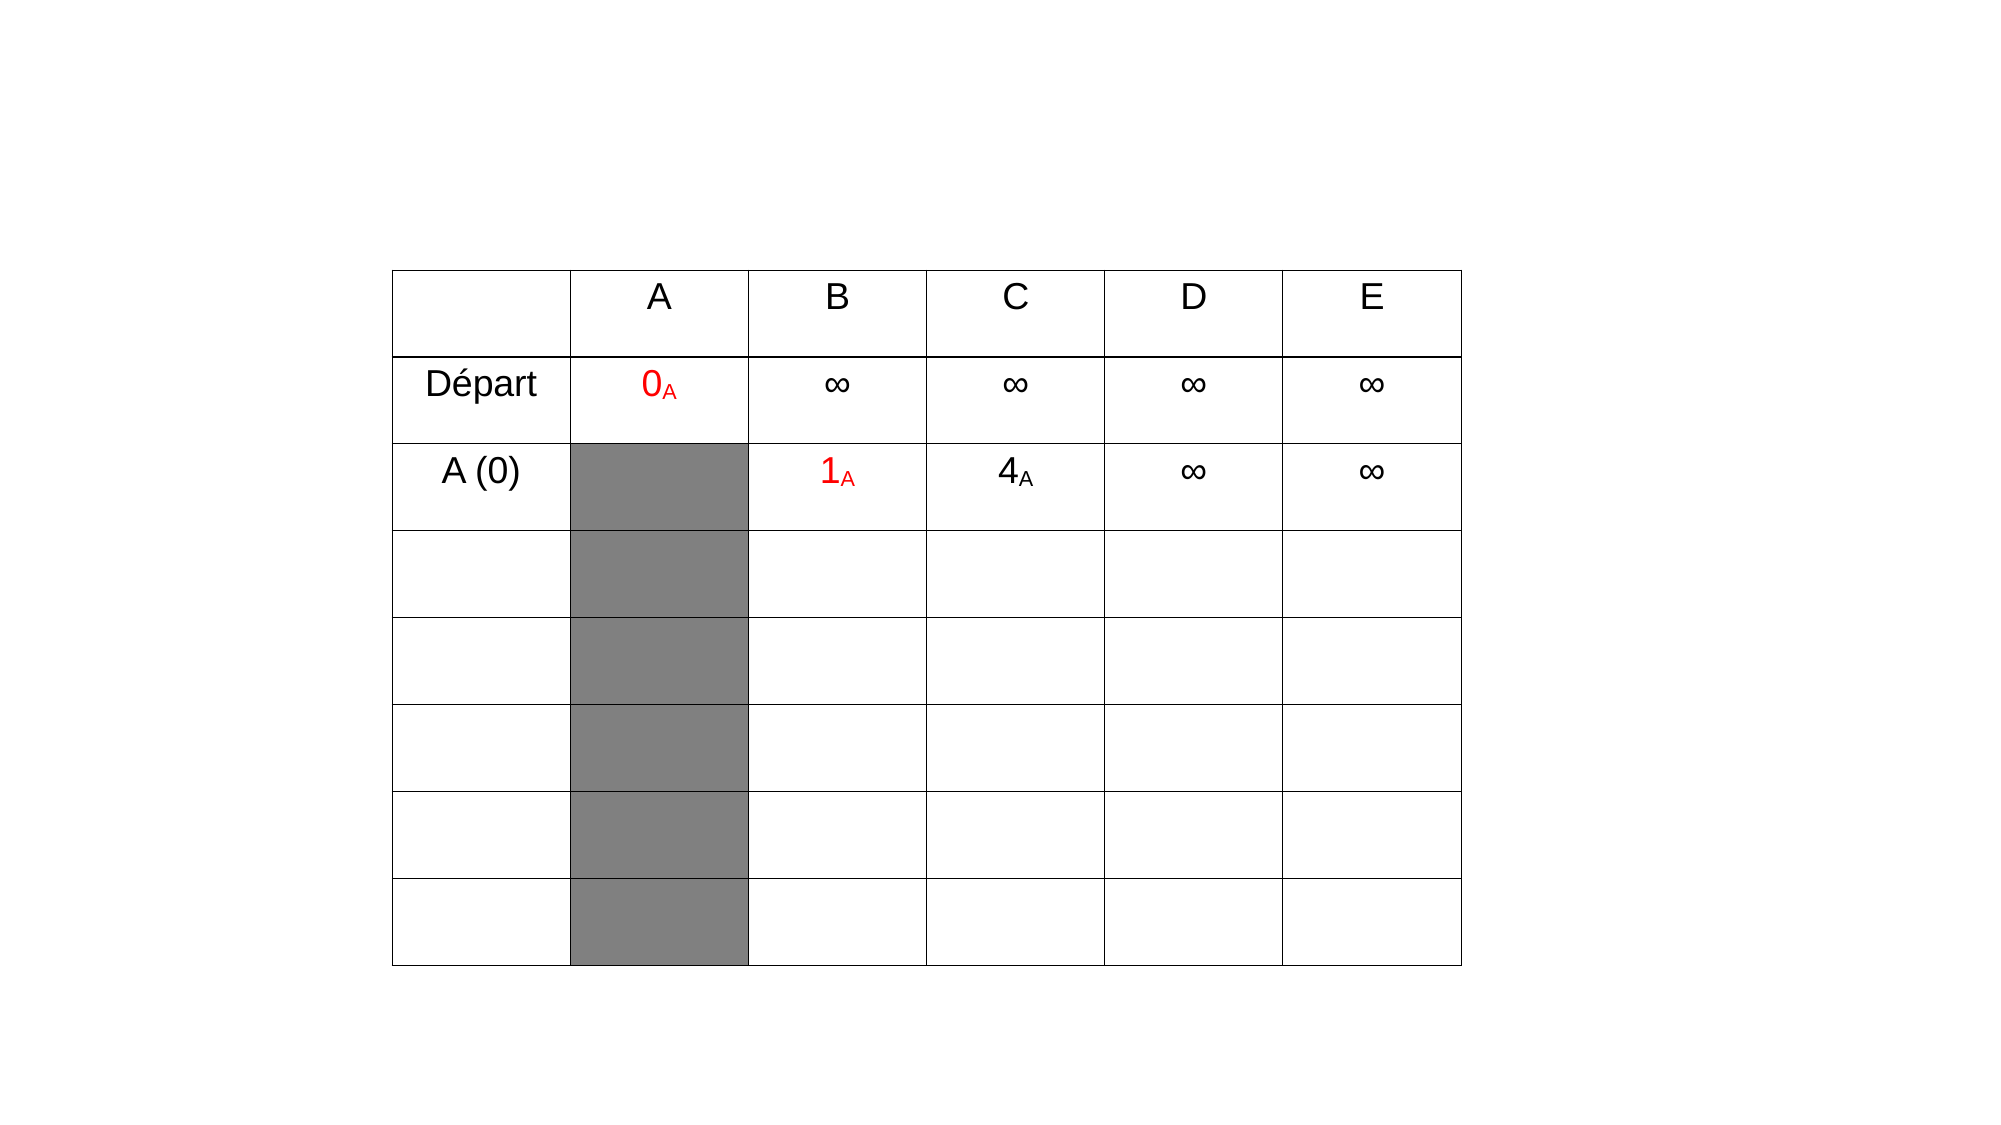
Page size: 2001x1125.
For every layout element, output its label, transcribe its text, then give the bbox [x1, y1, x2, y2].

table_cell [1105, 879, 1282, 965]
table_cell [1283, 531, 1461, 617]
table_cell [393, 531, 570, 617]
table_cell ∞ [1105, 358, 1282, 443]
table_cell [393, 879, 570, 965]
table_header B [749, 271, 926, 356]
table_cell Départ [393, 358, 570, 443]
table_cell [927, 705, 1104, 791]
table_cell [571, 444, 748, 530]
table_cell ∞ [1283, 444, 1461, 530]
table_cell [1105, 618, 1282, 704]
table_cell [927, 879, 1104, 965]
table_header [393, 271, 570, 356]
table_cell [1283, 792, 1461, 878]
table_cell [749, 618, 926, 704]
table_cell [1283, 618, 1461, 704]
table_cell [571, 792, 748, 878]
table_cell ∞ [749, 358, 926, 443]
table_cell [749, 531, 926, 617]
table_cell 1A [749, 444, 926, 530]
table_cell [1105, 705, 1282, 791]
table_cell [1283, 879, 1461, 965]
table_cell [571, 879, 748, 965]
table_header E [1283, 271, 1461, 356]
table_cell [927, 531, 1104, 617]
table_cell [749, 879, 926, 965]
table_cell 4A [927, 444, 1104, 530]
table_cell [393, 792, 570, 878]
table_cell A (0) [393, 444, 570, 530]
table_cell 0A [571, 358, 748, 443]
table_cell [1105, 531, 1282, 617]
table_cell [571, 618, 748, 704]
table_cell ∞ [1283, 358, 1461, 443]
table_header C [927, 271, 1104, 356]
table_cell ∞ [927, 358, 1104, 443]
table_cell [1283, 705, 1461, 791]
table_cell ∞ [1105, 444, 1282, 530]
table_header A [571, 271, 748, 356]
table_header D [1105, 271, 1282, 356]
table_cell [927, 618, 1104, 704]
table_cell [927, 792, 1104, 878]
table_cell [1105, 792, 1282, 878]
table_cell [571, 531, 748, 617]
table_cell [749, 792, 926, 878]
table_cell [393, 618, 570, 704]
table_cell [571, 705, 748, 791]
table_cell [393, 705, 570, 791]
table_cell [749, 705, 926, 791]
